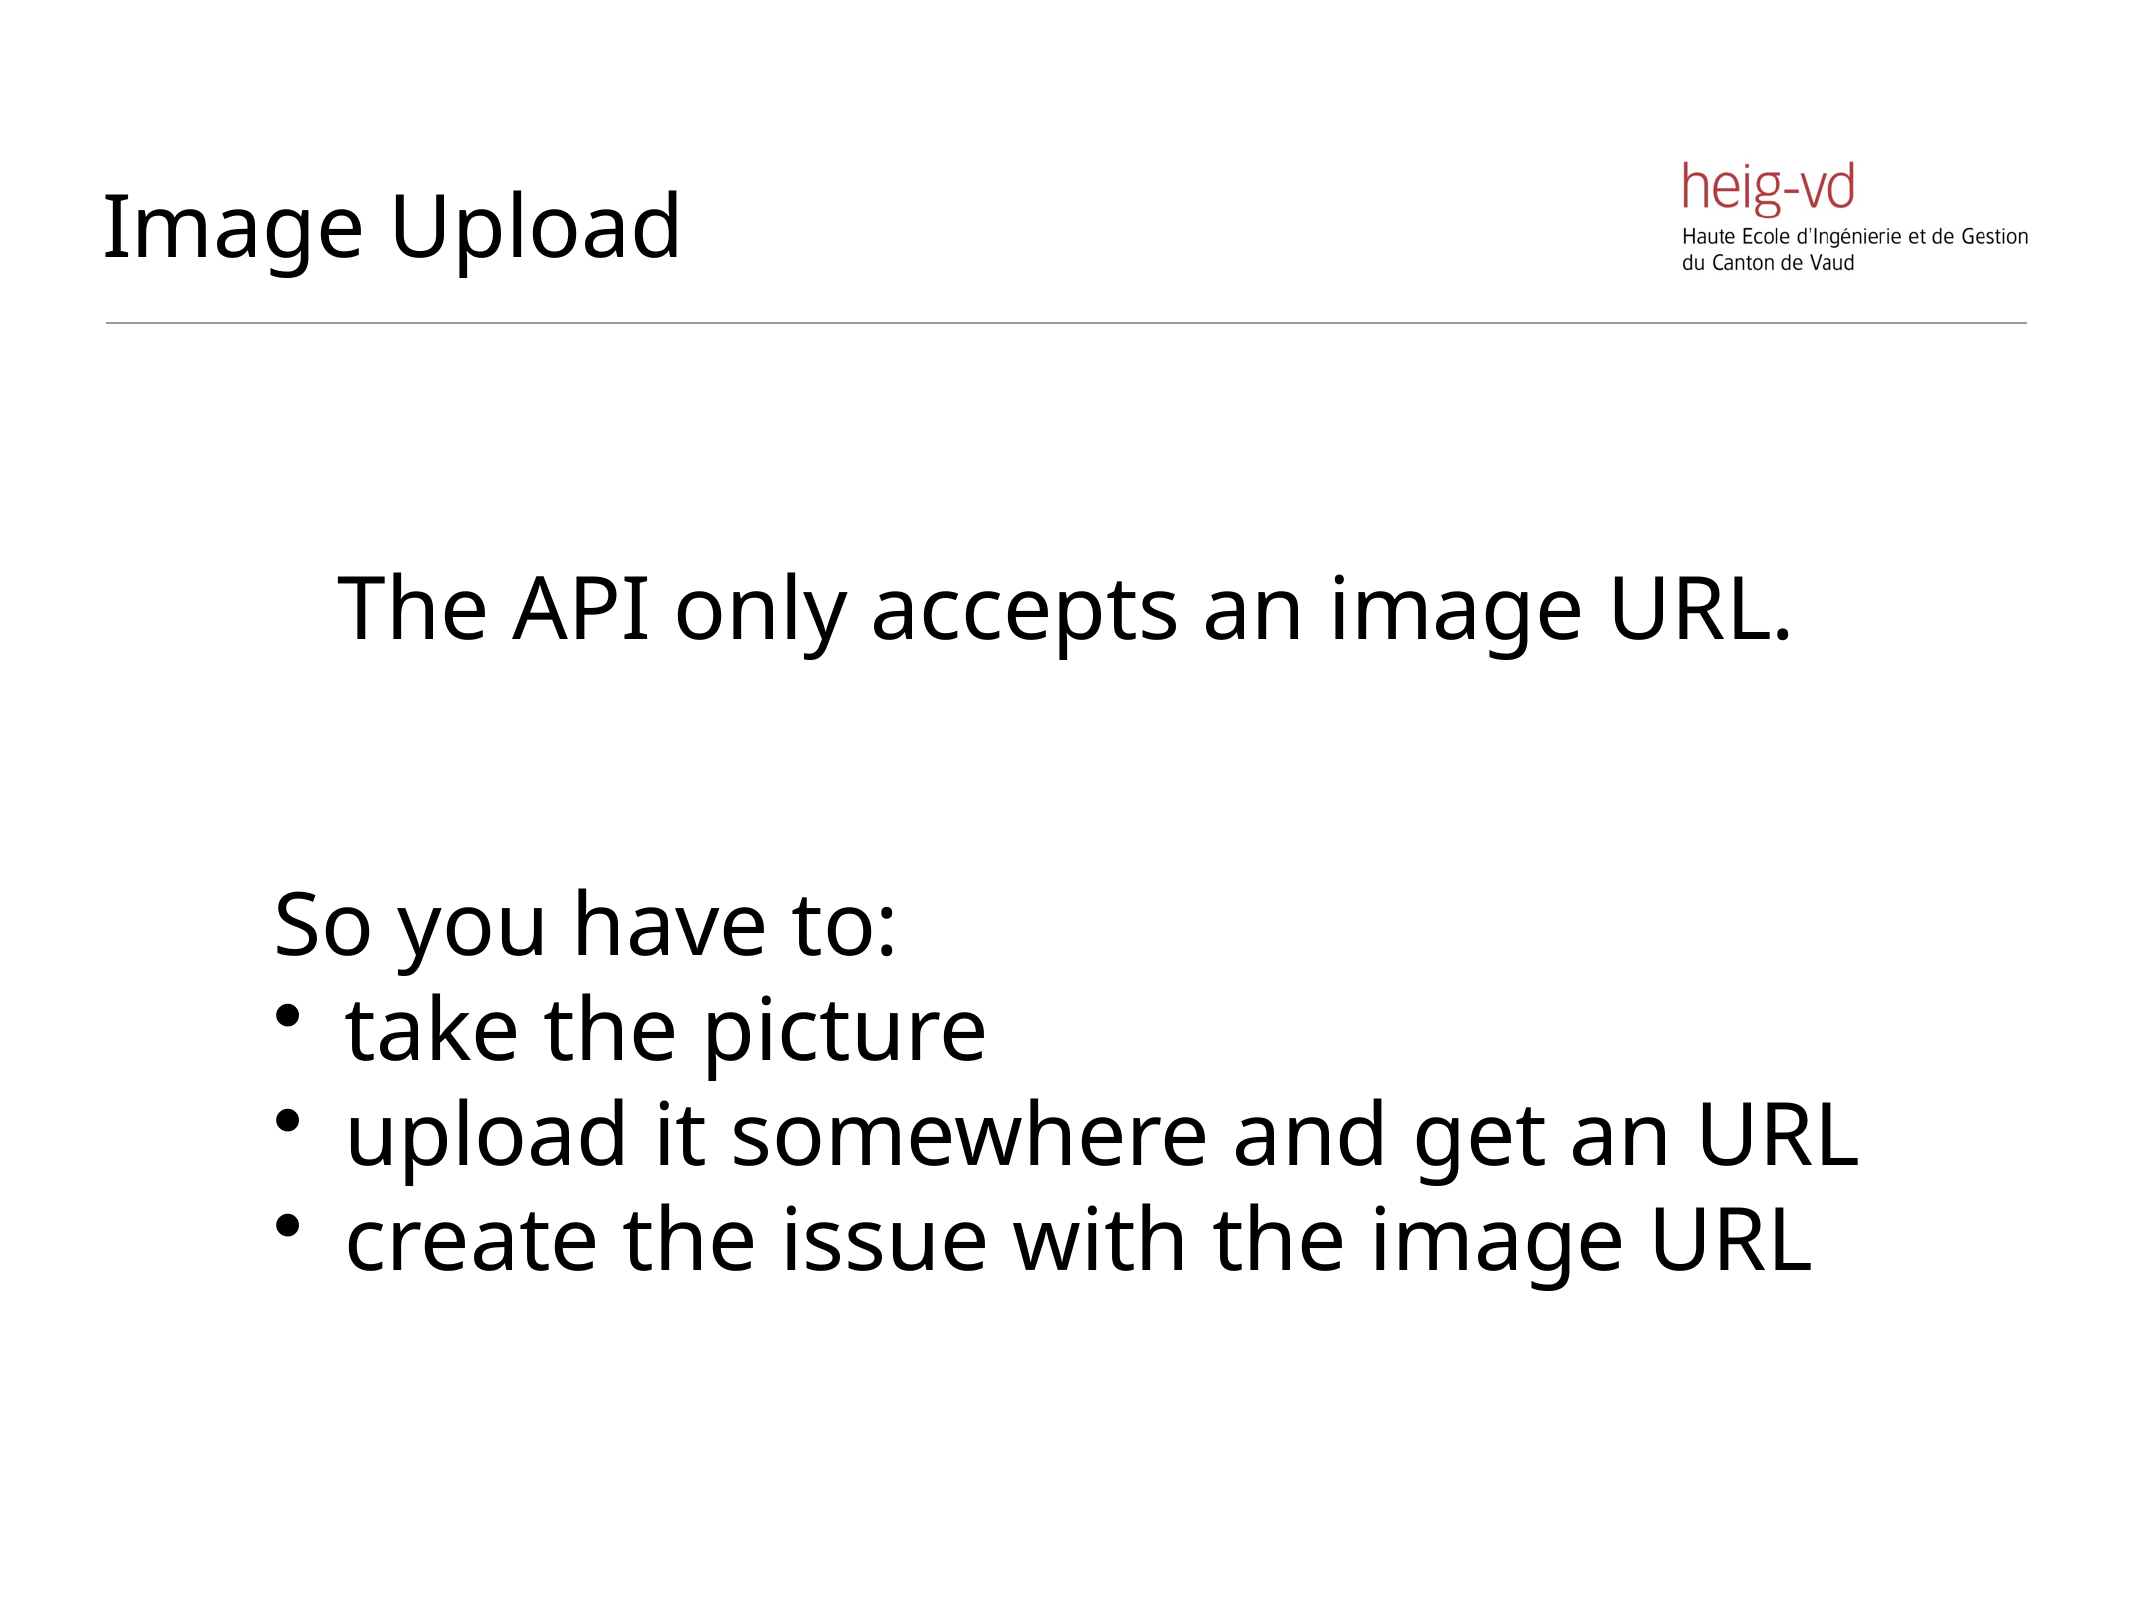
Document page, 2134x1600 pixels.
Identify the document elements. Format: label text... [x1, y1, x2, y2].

text_box So you have to: take the picture upload it somewhere and get an URL create the issue with the image URL [265, 859, 1868, 1297]
text_box The API only accepts an image URL. [329, 543, 1804, 665]
title Image Upload [93, 54, 2040, 284]
